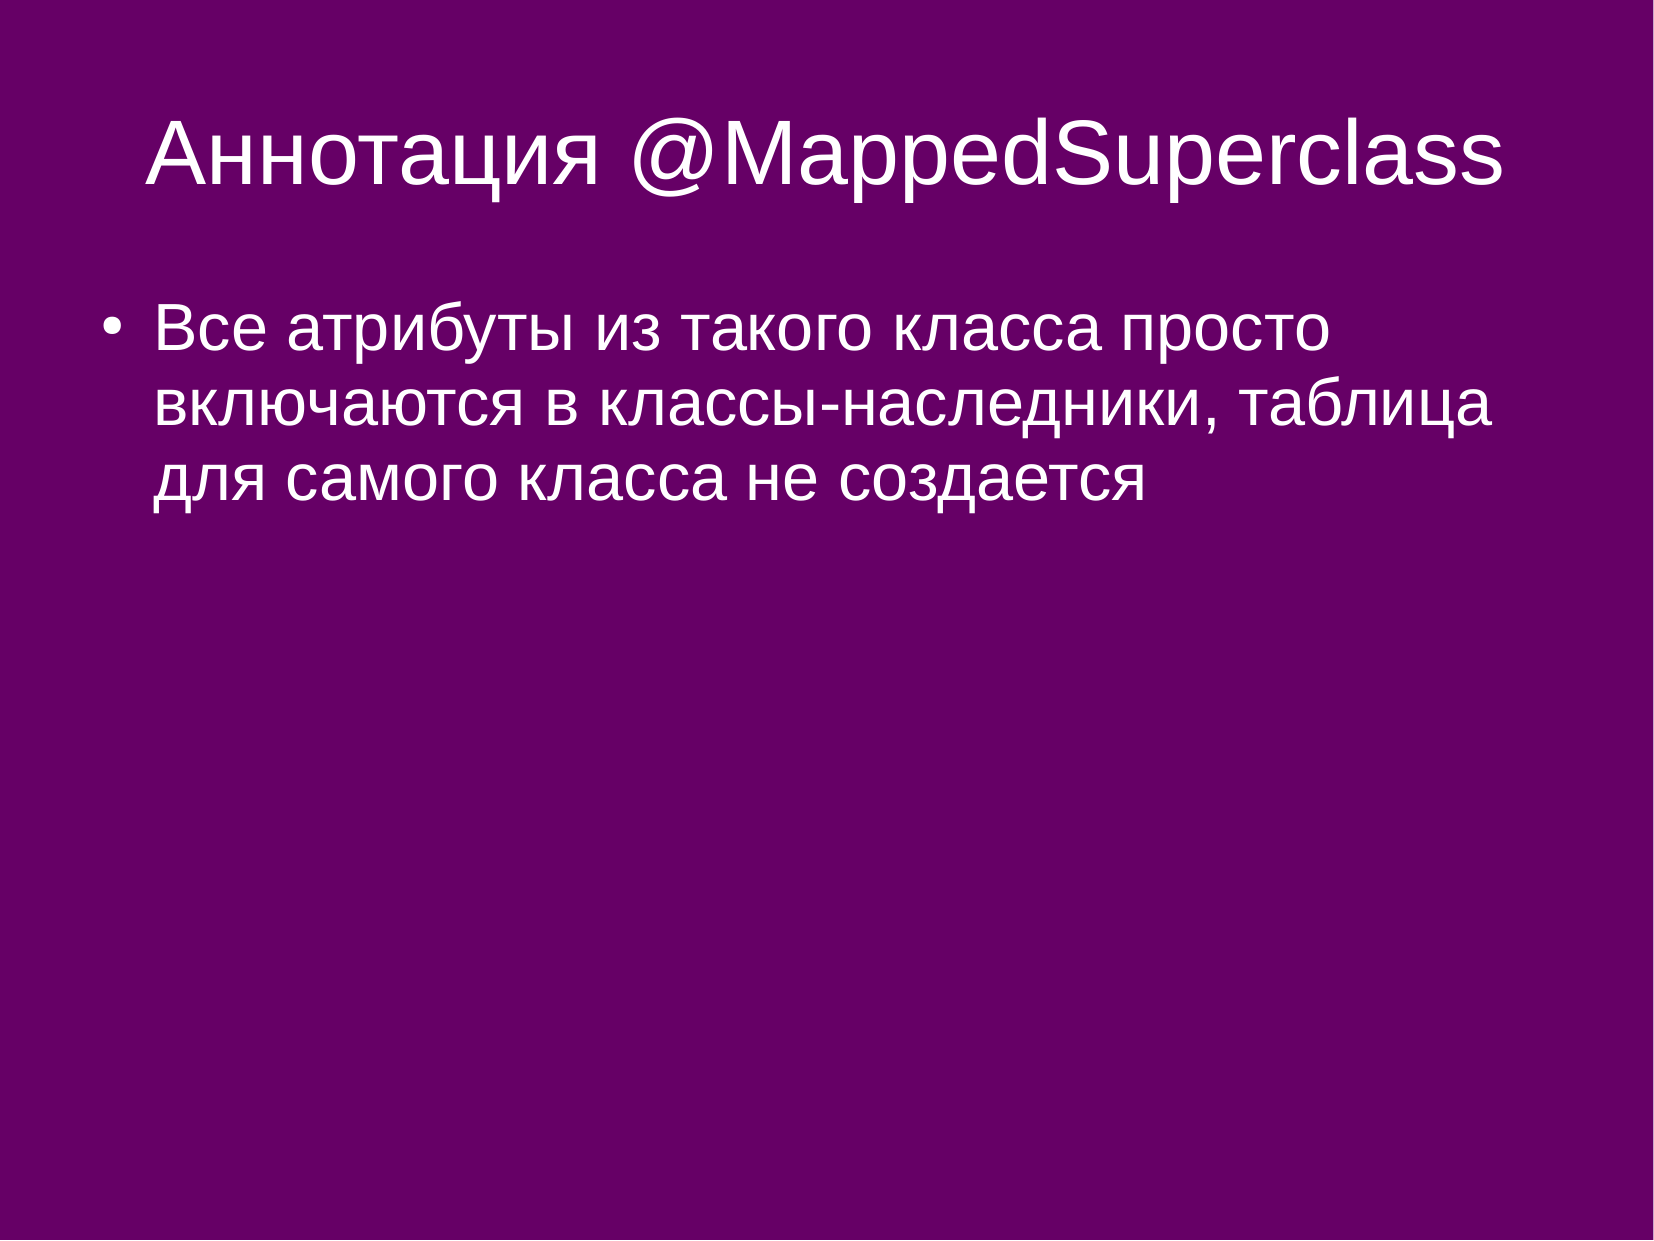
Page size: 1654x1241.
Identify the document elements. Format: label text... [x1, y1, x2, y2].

title Аннотация @MappedSuperclass [82, 49, 1571, 257]
list Все атрибуты из такого класса просто включаются в классы-наследники, таблица для самого класса не создается [82, 290, 1571, 1010]
